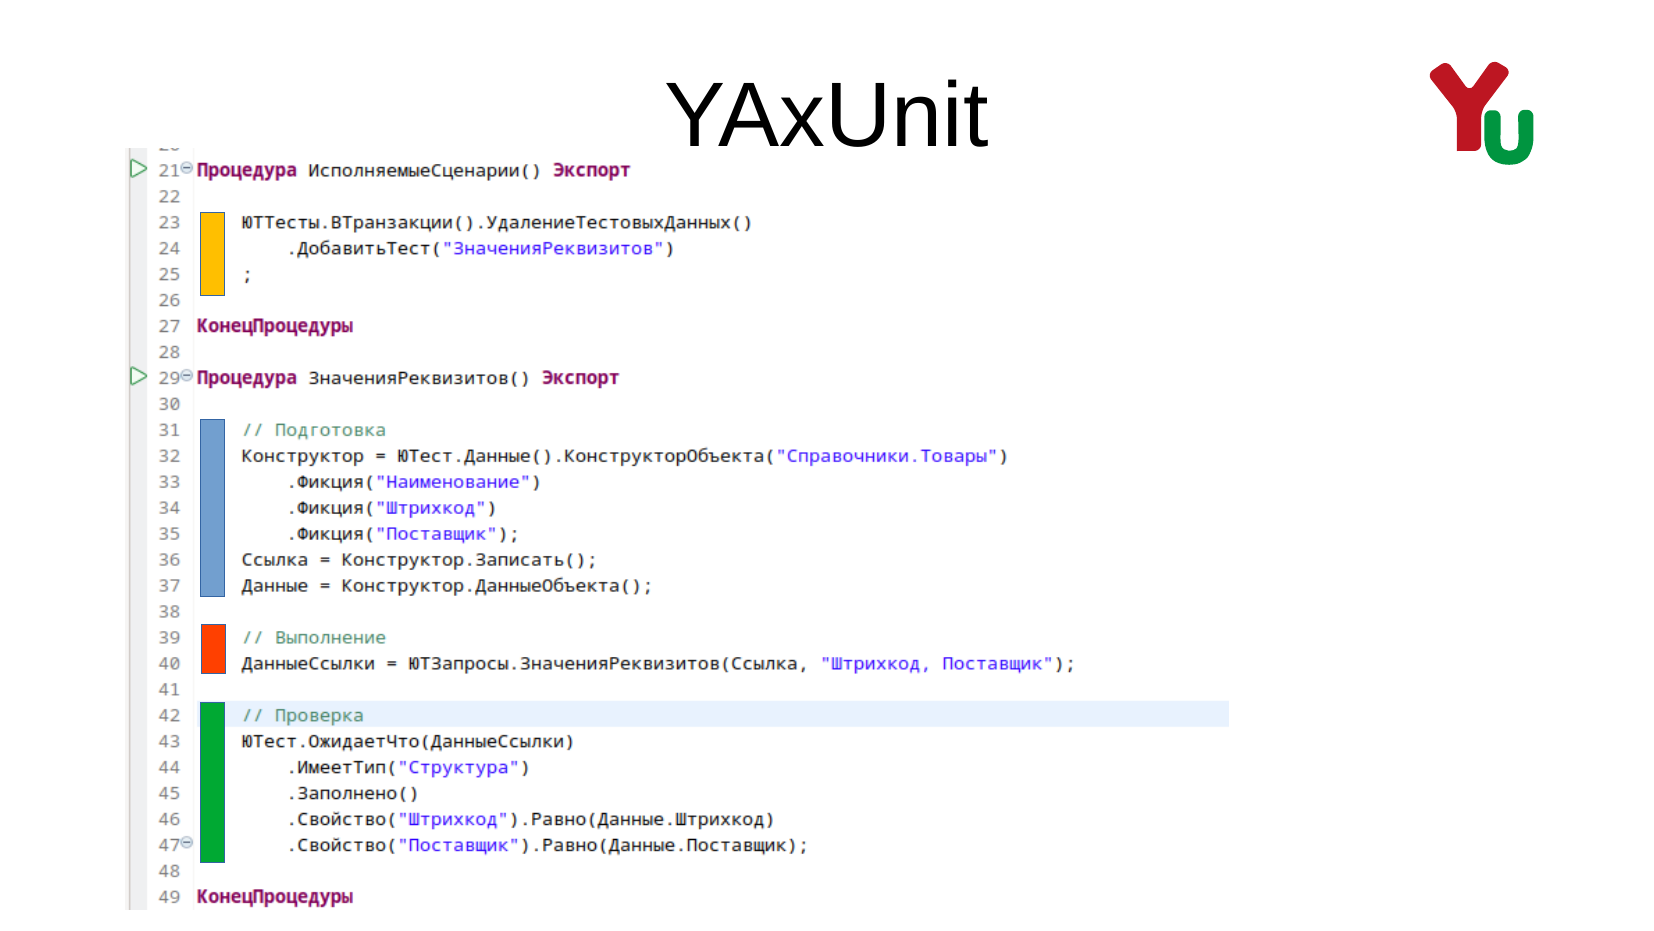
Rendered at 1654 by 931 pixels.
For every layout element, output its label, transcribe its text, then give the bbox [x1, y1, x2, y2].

text_box [200, 212, 225, 296]
text_box [200, 702, 225, 863]
text_box [200, 419, 225, 597]
text_box [201, 624, 226, 674]
title YAxUnit [82, 37, 1571, 193]
picture [125, 193, 1229, 910]
picture [1427, 59, 1536, 167]
